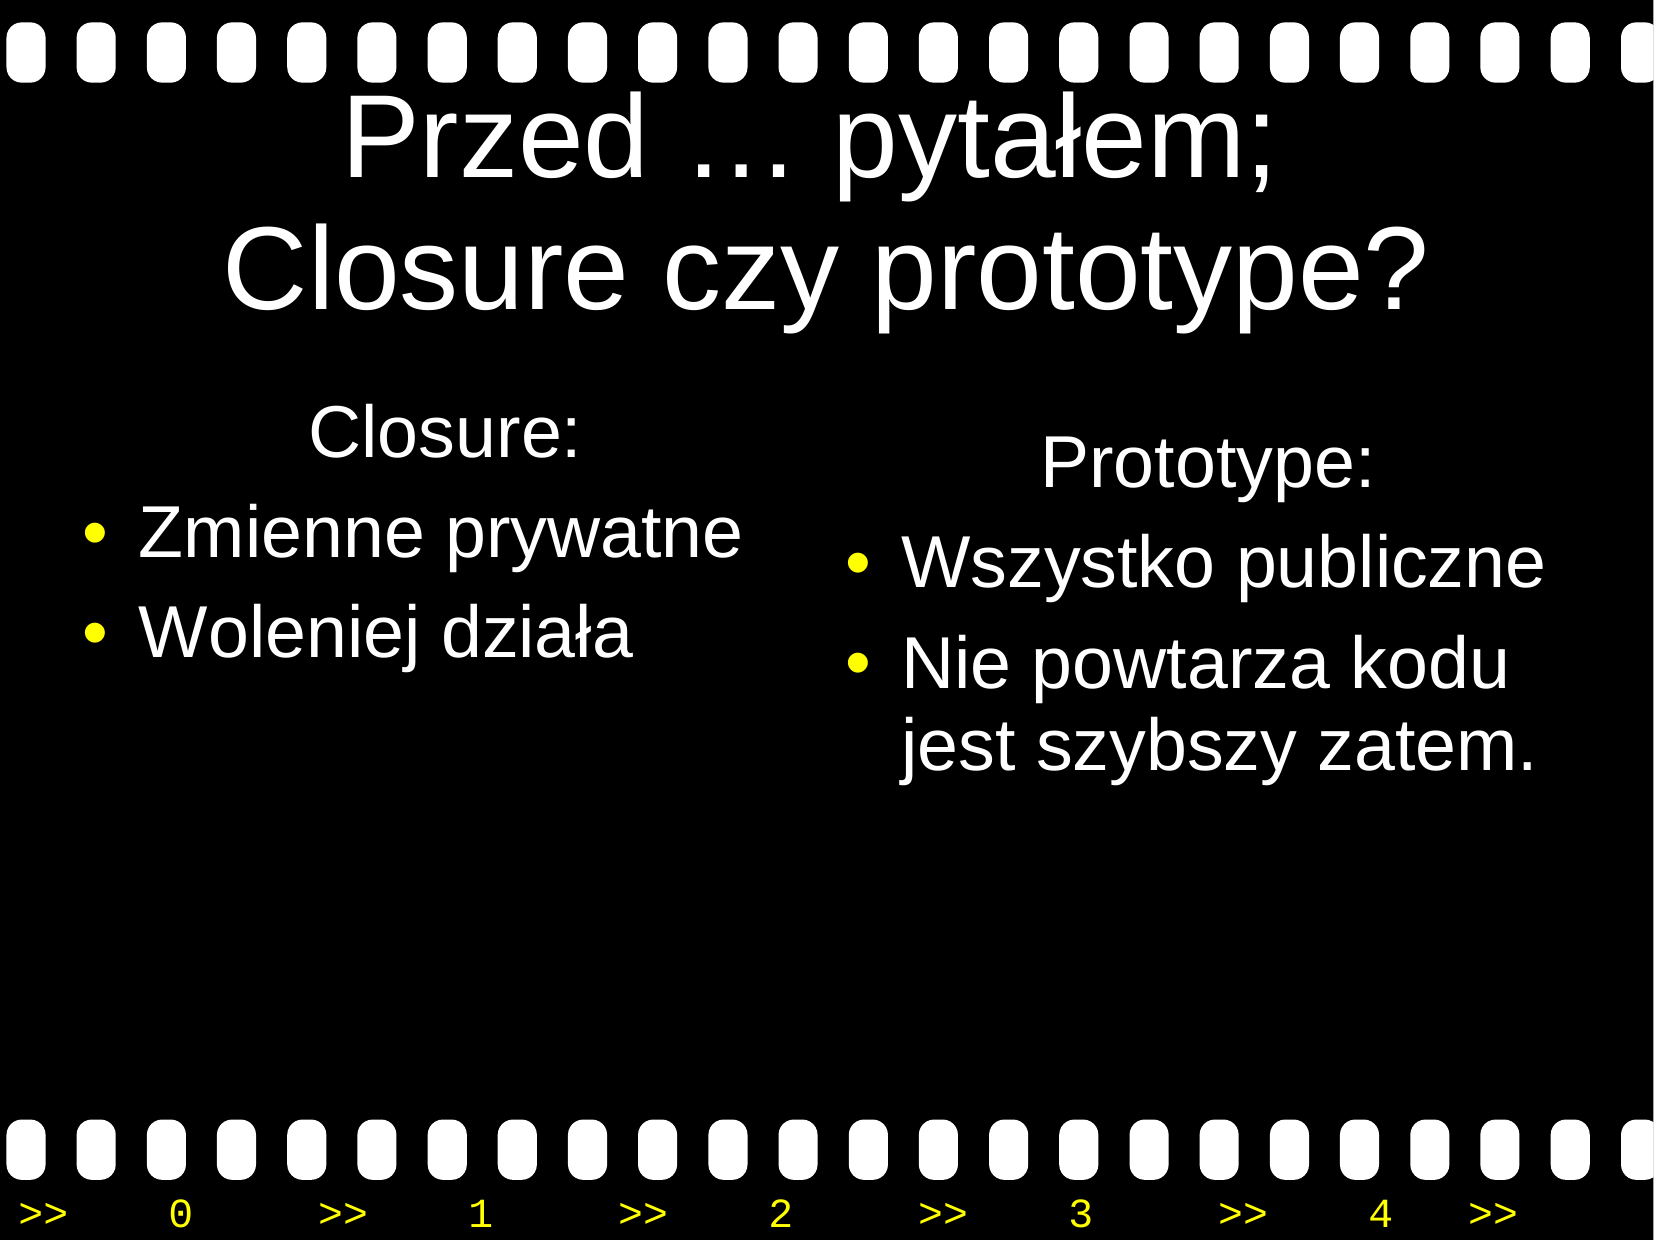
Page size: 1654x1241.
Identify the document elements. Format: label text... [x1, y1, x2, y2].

title Przed … pytałem; Closure czy prototype? [82, 70, 1571, 335]
list Closure: Zmienne prywatne Woleniej działa [82, 290, 809, 1094]
list Prototype: Wszystko publiczne Nie powtarza kodu jest szybszy zatem. [845, 320, 1572, 1140]
